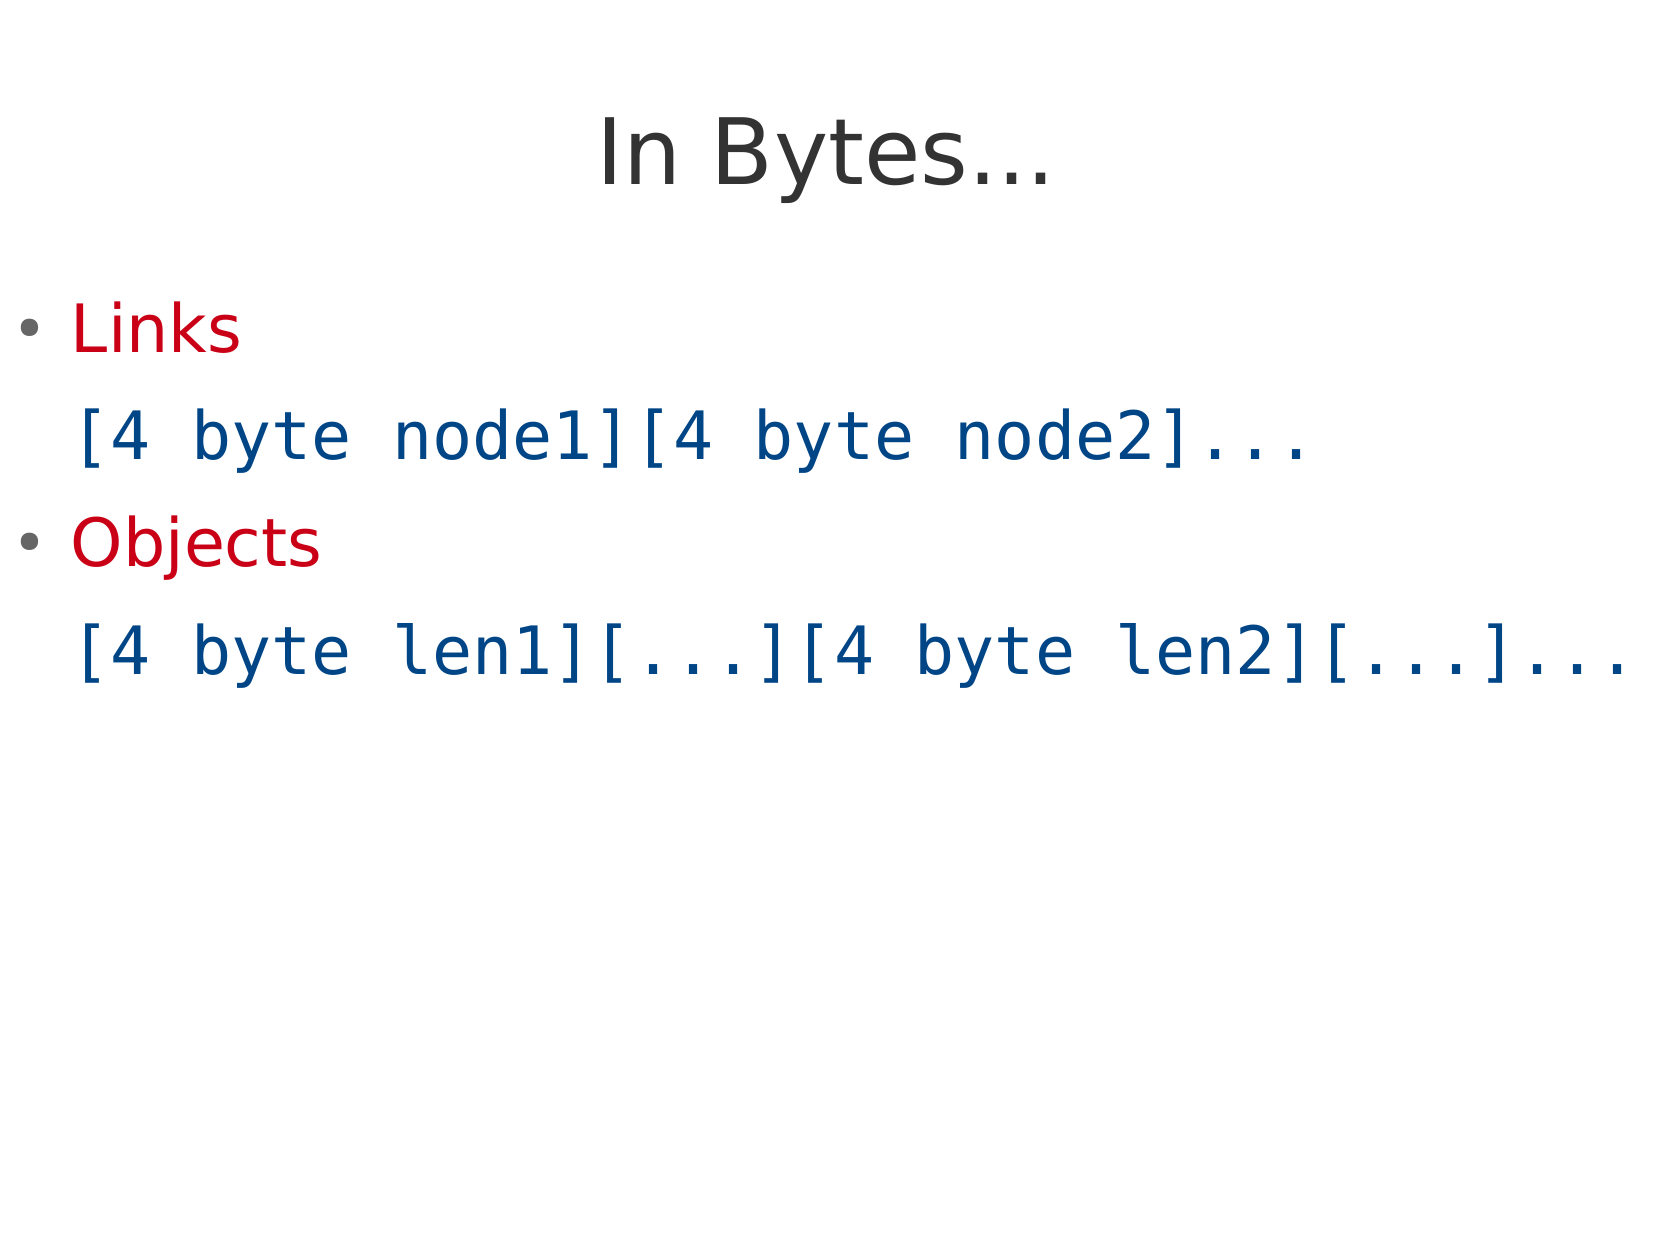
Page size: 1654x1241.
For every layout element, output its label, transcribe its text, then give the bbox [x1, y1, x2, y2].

list Links [4 byte node1][4 byte node2]... Objects [4 byte len1][...][4 byte len2][...]... [0, 290, 1651, 1109]
title In Bytes... [82, 56, 1571, 250]
